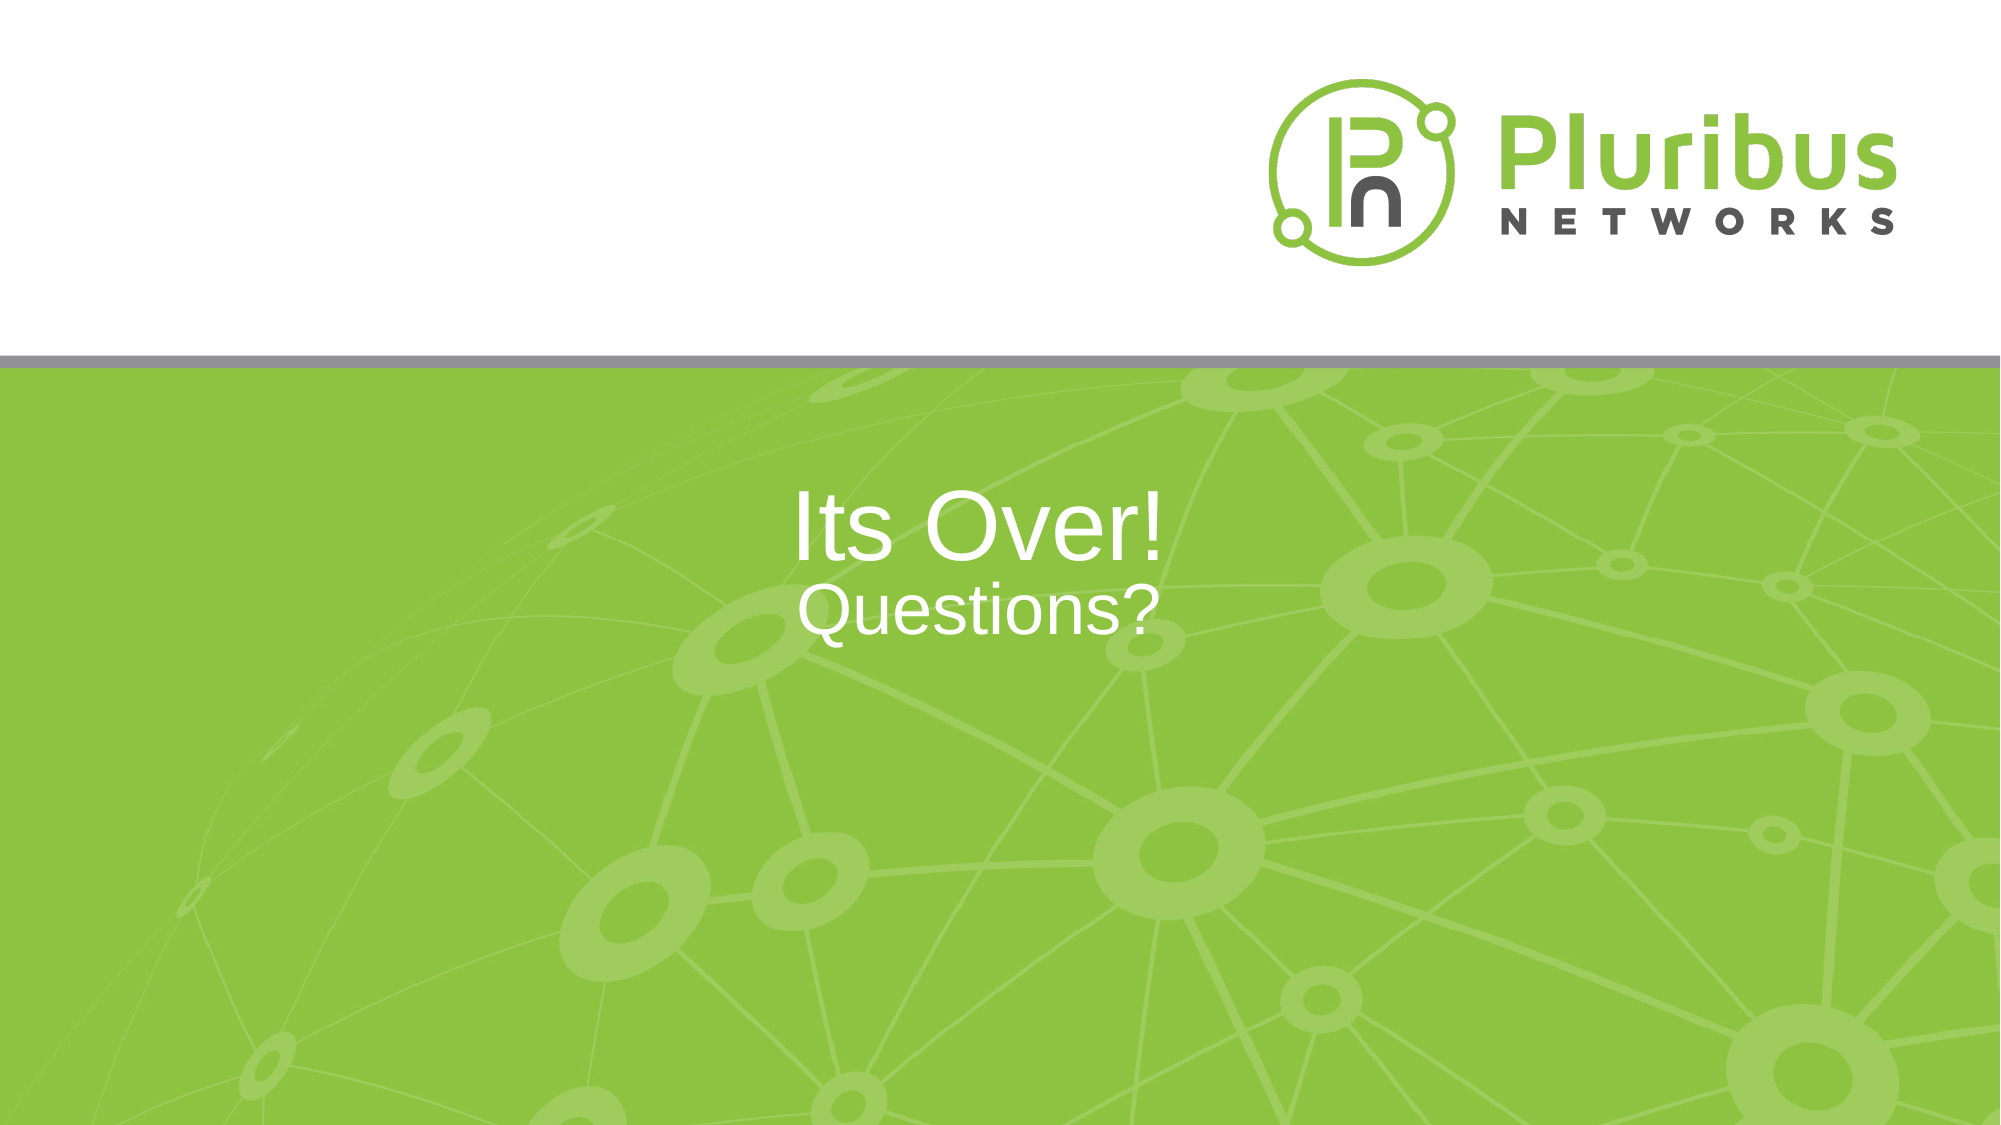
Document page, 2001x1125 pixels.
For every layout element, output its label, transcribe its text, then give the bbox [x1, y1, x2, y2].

picture [1242, 71, 1921, 281]
picture [0, 369, 2000, 1125]
title Its Over! Questions? [150, 475, 1809, 746]
